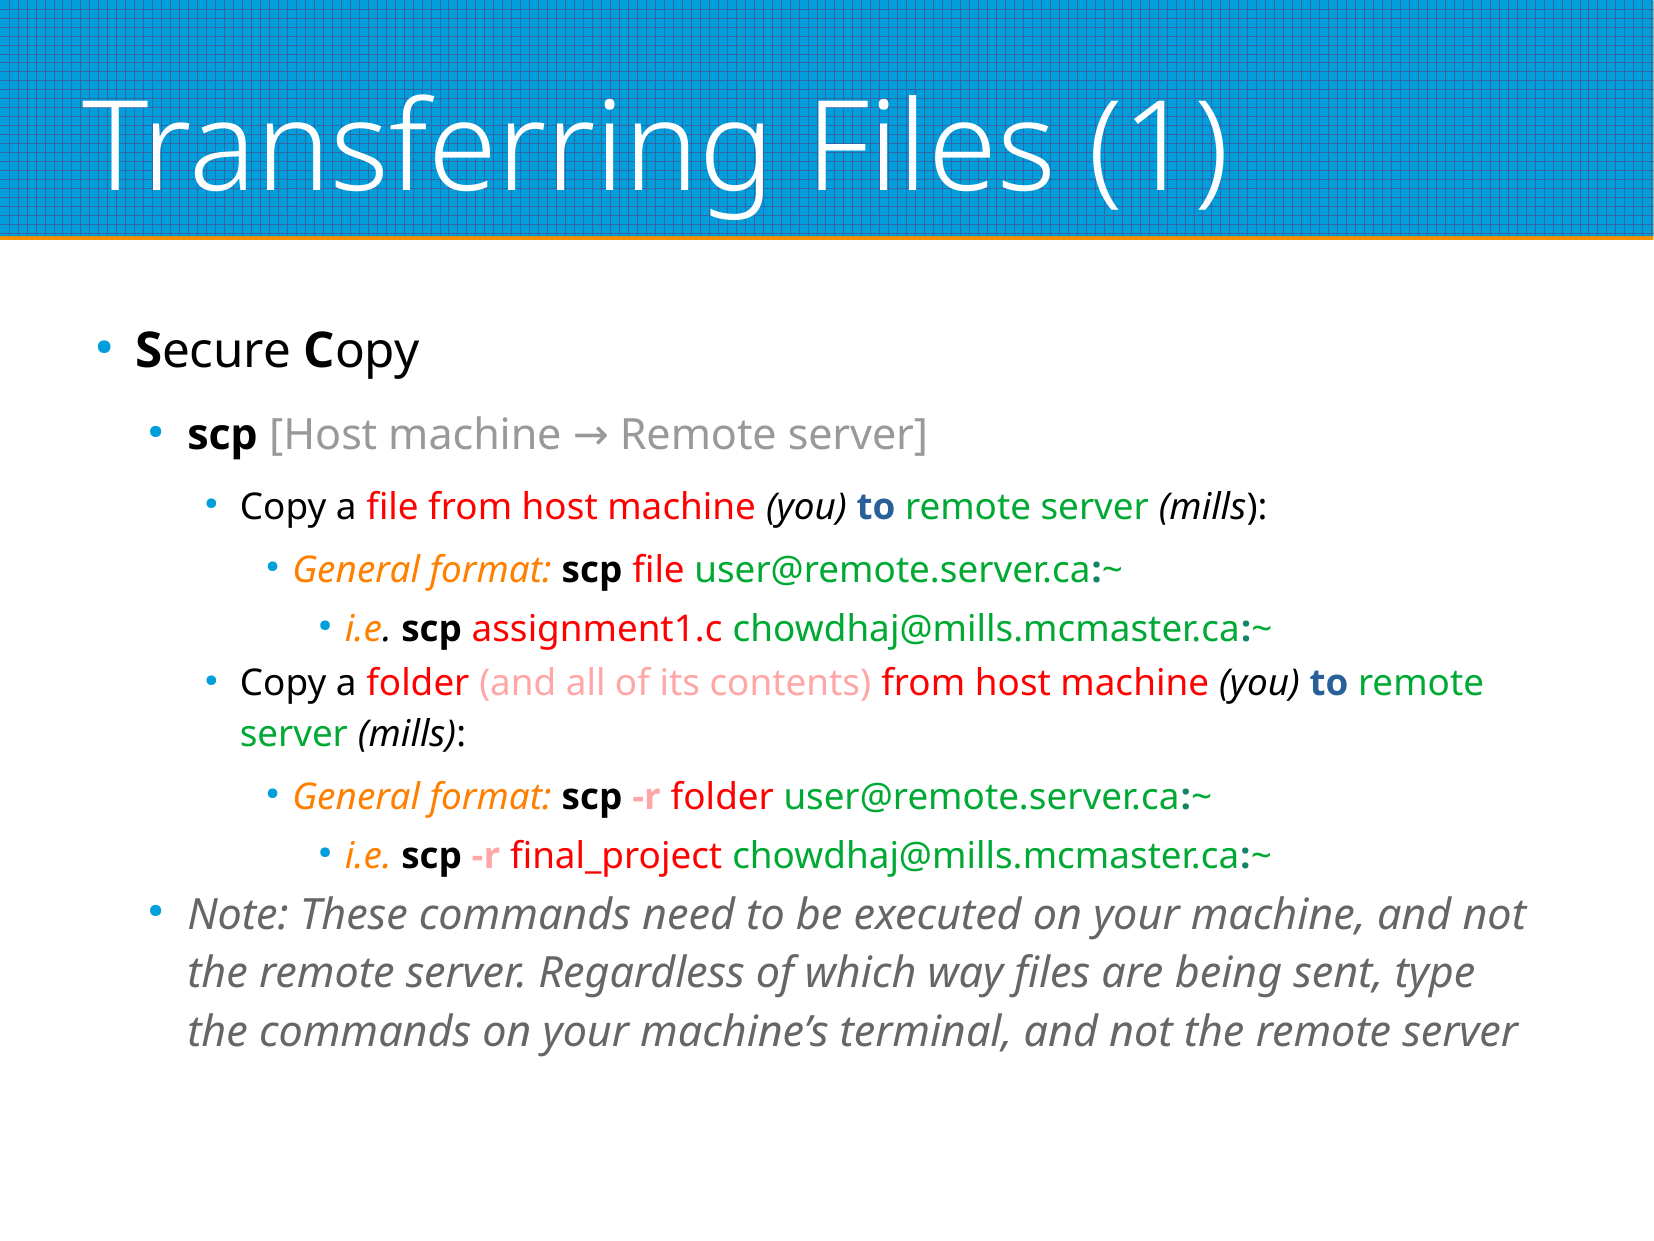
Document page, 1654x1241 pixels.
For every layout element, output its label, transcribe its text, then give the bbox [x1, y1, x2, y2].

list Secure Copy scp [Host machine → Remote server] Copy a file from host machine (you) to remote server (mills): General format: scp file user@remote.server.ca:~ i.e. scp assignment1.c chowdhaj@mills.mcmaster.ca:~ Copy a folder (and all of its contents) from host machine (you) to remote server (mills): General format: scp -r folder user@remote.server.ca:~ i.e. scp -r final_project chowdhaj@mills.mcmaster.ca:~ Note: These commands need to be executed on your machine, and not the remote server. Regardless of which way files are being sent, type the commands on your machine’s terminal, and not the remote server [82, 314, 1536, 1081]
title Transferring Files (1) [82, 19, 1571, 227]
